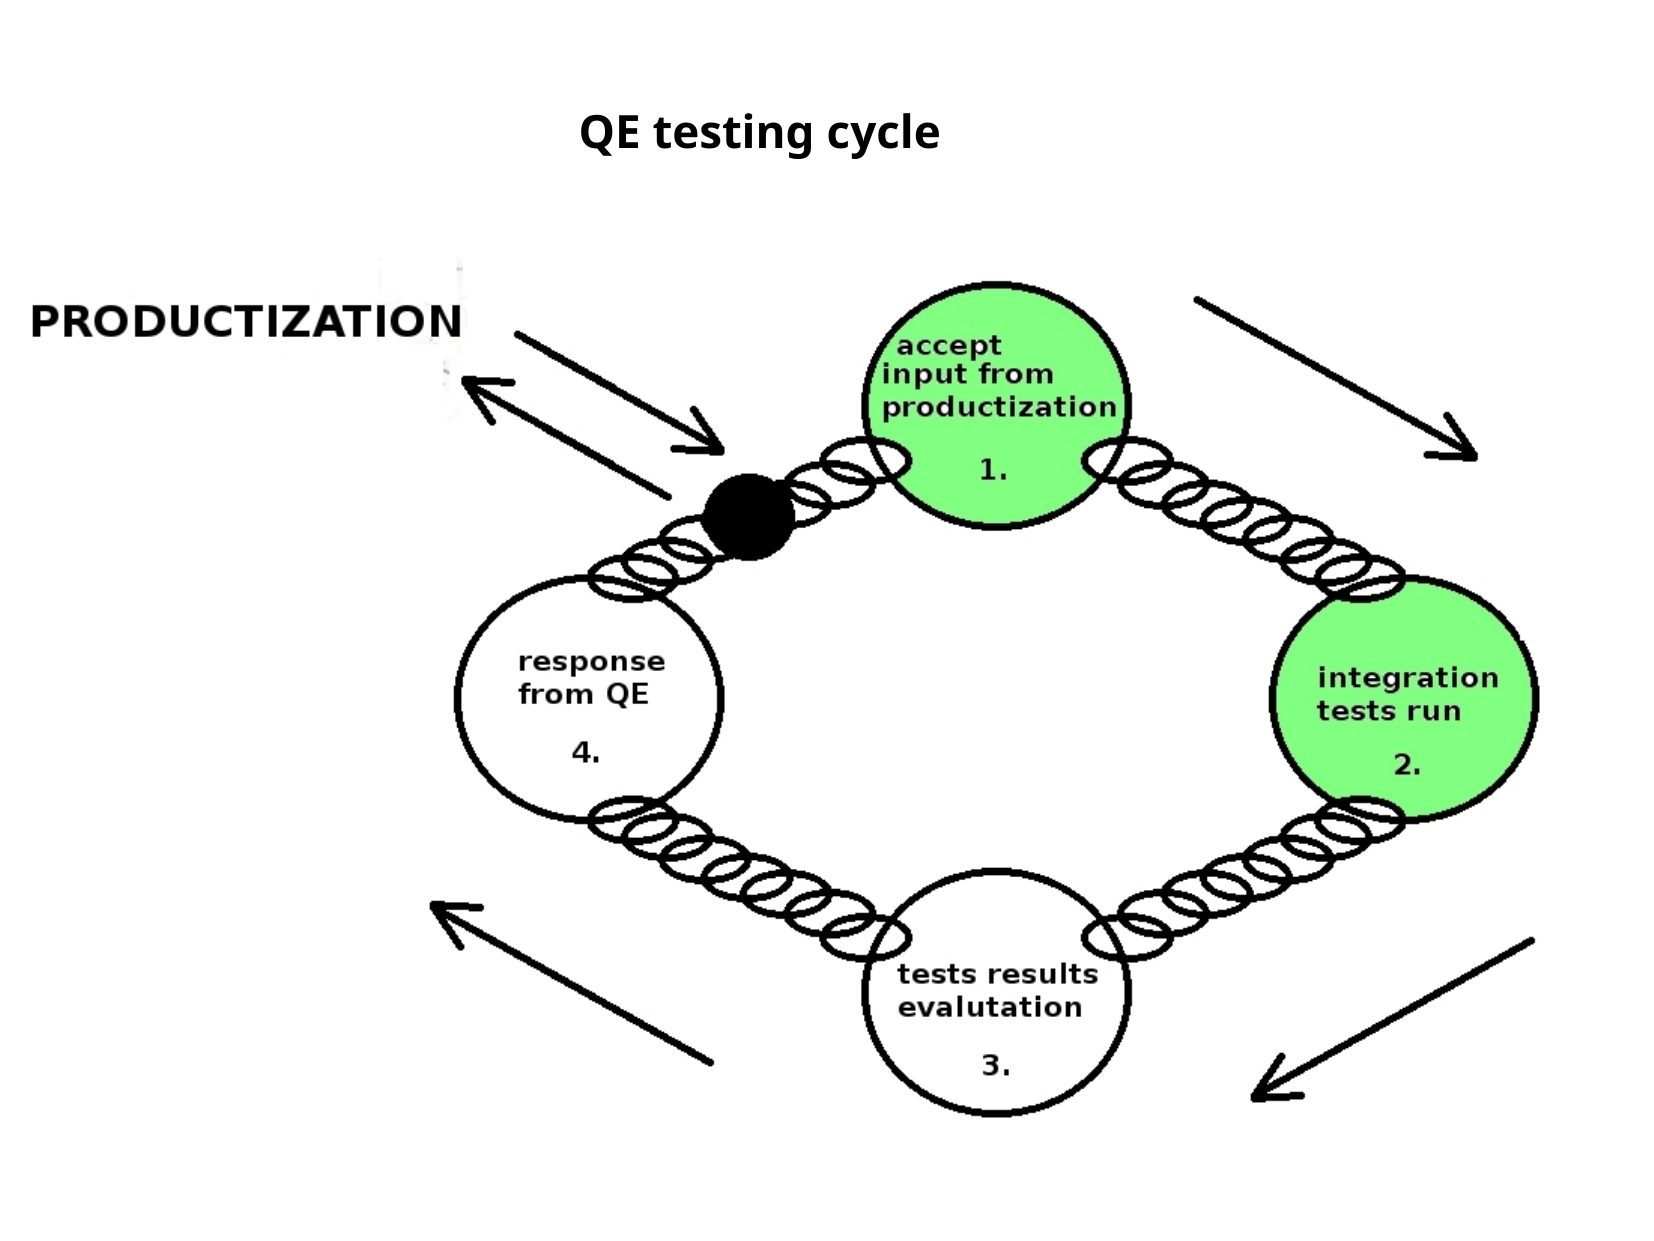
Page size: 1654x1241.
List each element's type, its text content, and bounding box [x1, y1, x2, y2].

title QE testing cycle [578, 37, 1654, 225]
picture [0, 164, 1654, 1224]
